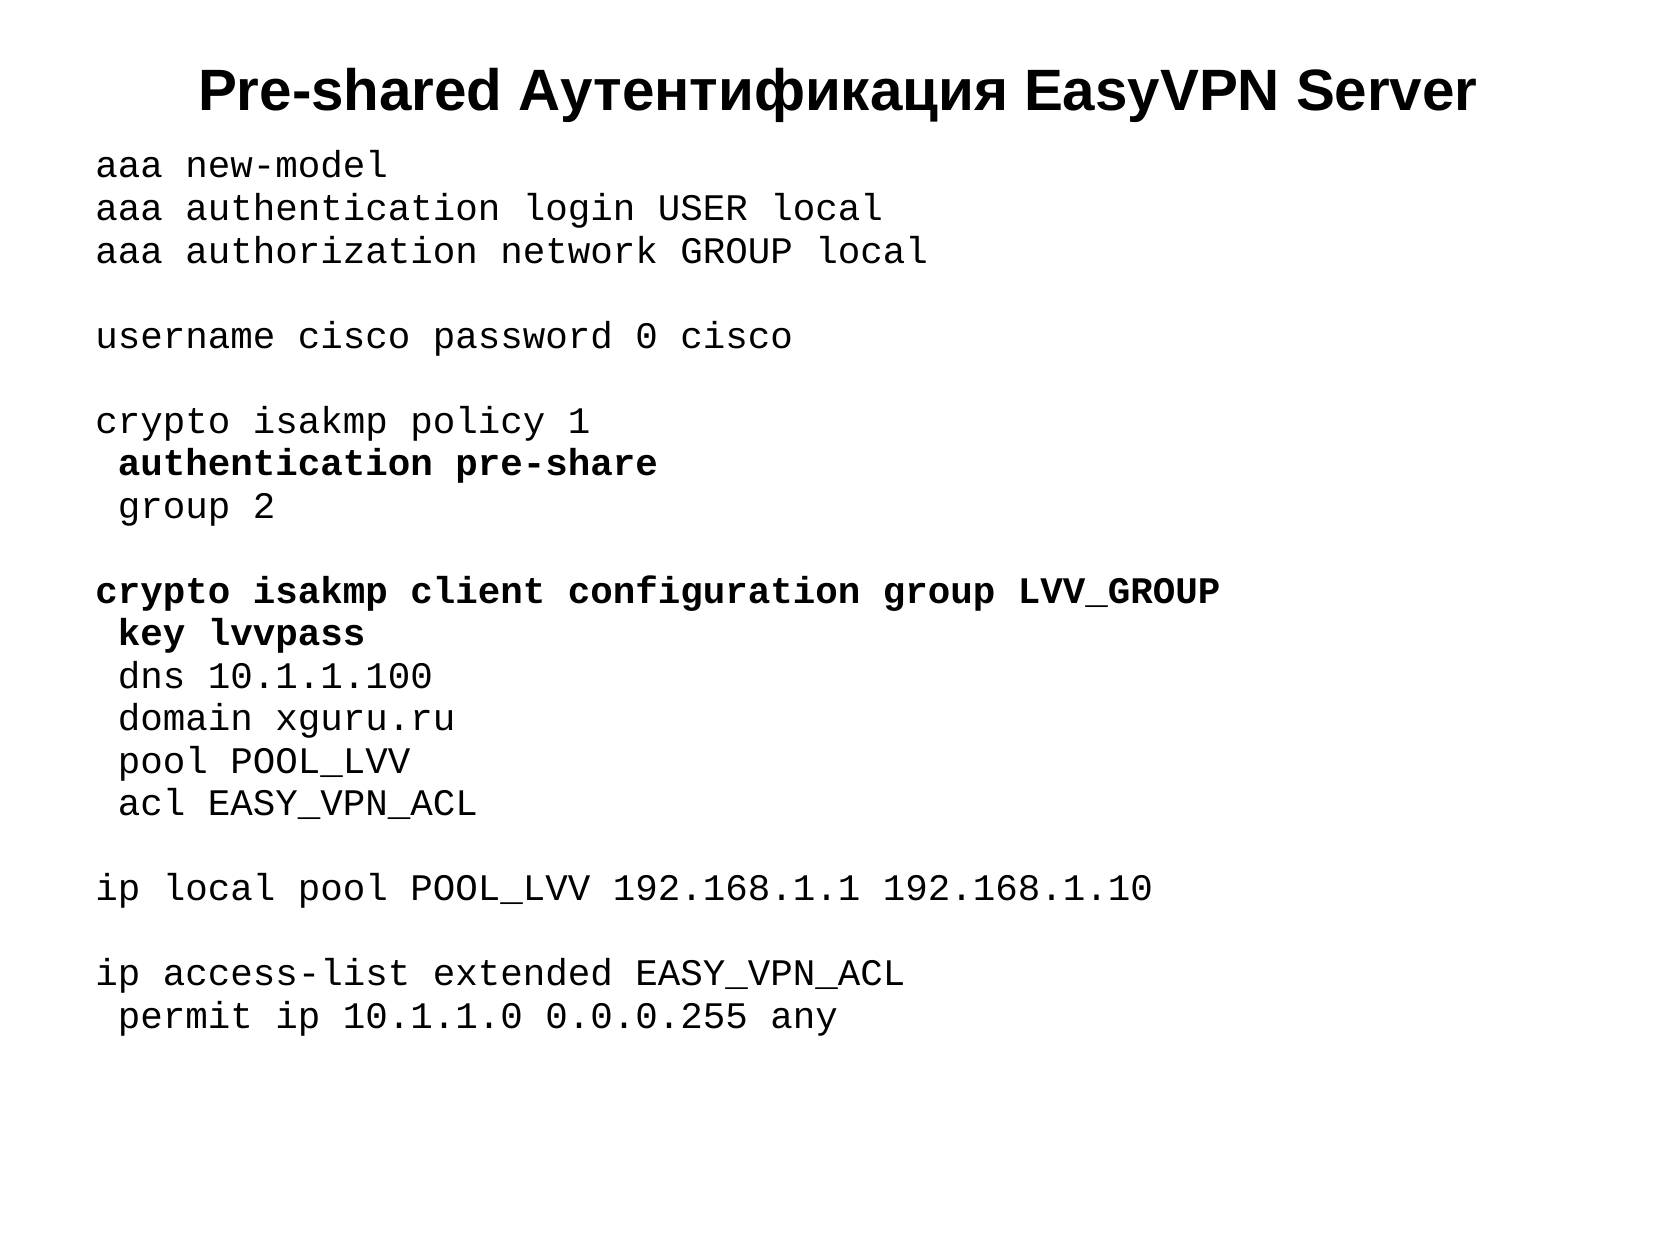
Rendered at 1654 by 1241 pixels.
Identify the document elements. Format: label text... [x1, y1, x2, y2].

text_box Pre-shared Аутентификация EasyVPN Server [64, 37, 1613, 130]
list aaa new-model aaa authentication login USER local aaa authorization network GROUP local username cisco password 0 cisco crypto isakmp policy 1 authentication pre-share group 2 crypto isakmp client configuration group LVV_GROUP key lvvpass dns 10.1.1.100 domain xguru.ru pool POOL_LVV acl EASY_VPN_ACL ip local pool POOL_LVV 192.168.1.1 192.168.1.10 ip access-list extended EASY_VPN_ACL permit ip 10.1.1.0 0.0.0.255 any [95, 146, 1538, 1213]
